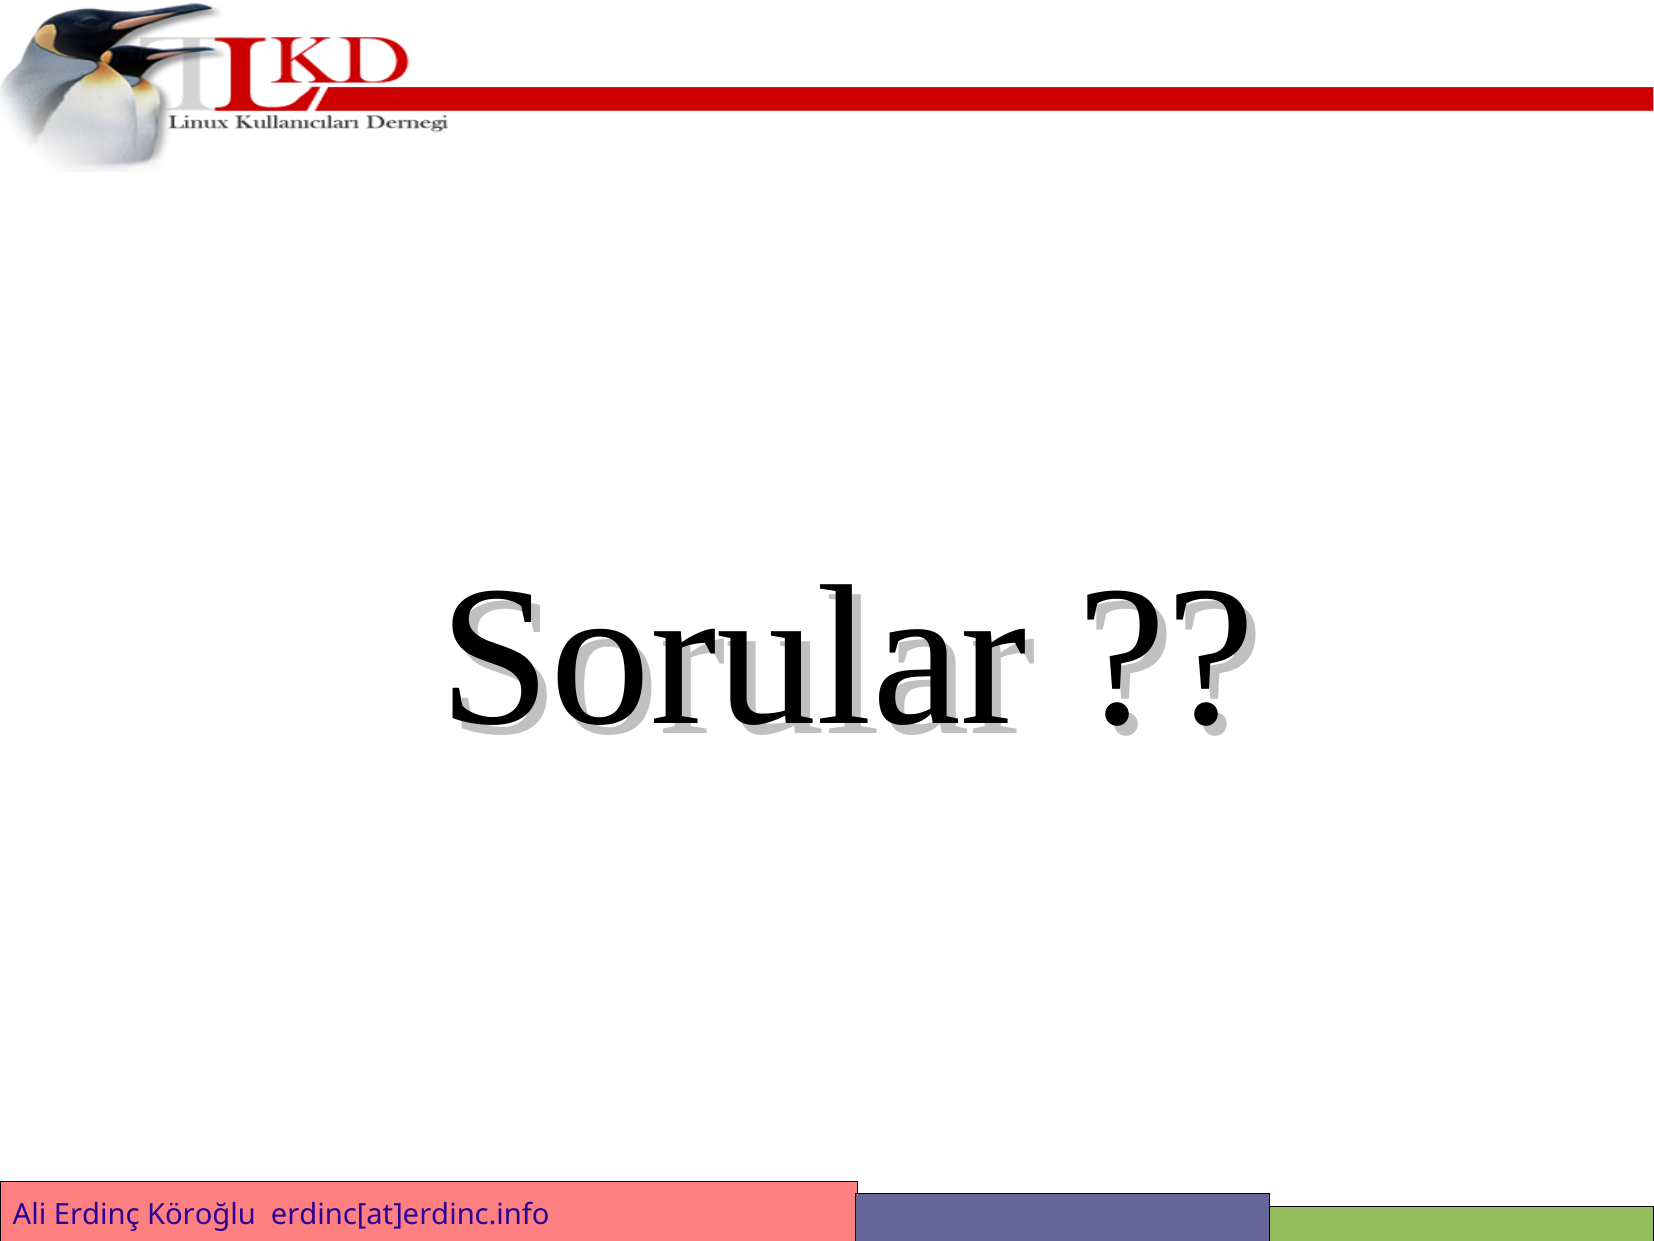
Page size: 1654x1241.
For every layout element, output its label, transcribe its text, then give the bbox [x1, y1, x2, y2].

text_box Sorular ?? [340, 545, 1354, 792]
text_box Ali Erdinç Köroğlu erdinc[at]erdinc.info http://www.erdinc.info [12, 1193, 852, 1233]
text_box [0, 1181, 1654, 1241]
picture [0, 0, 1654, 172]
